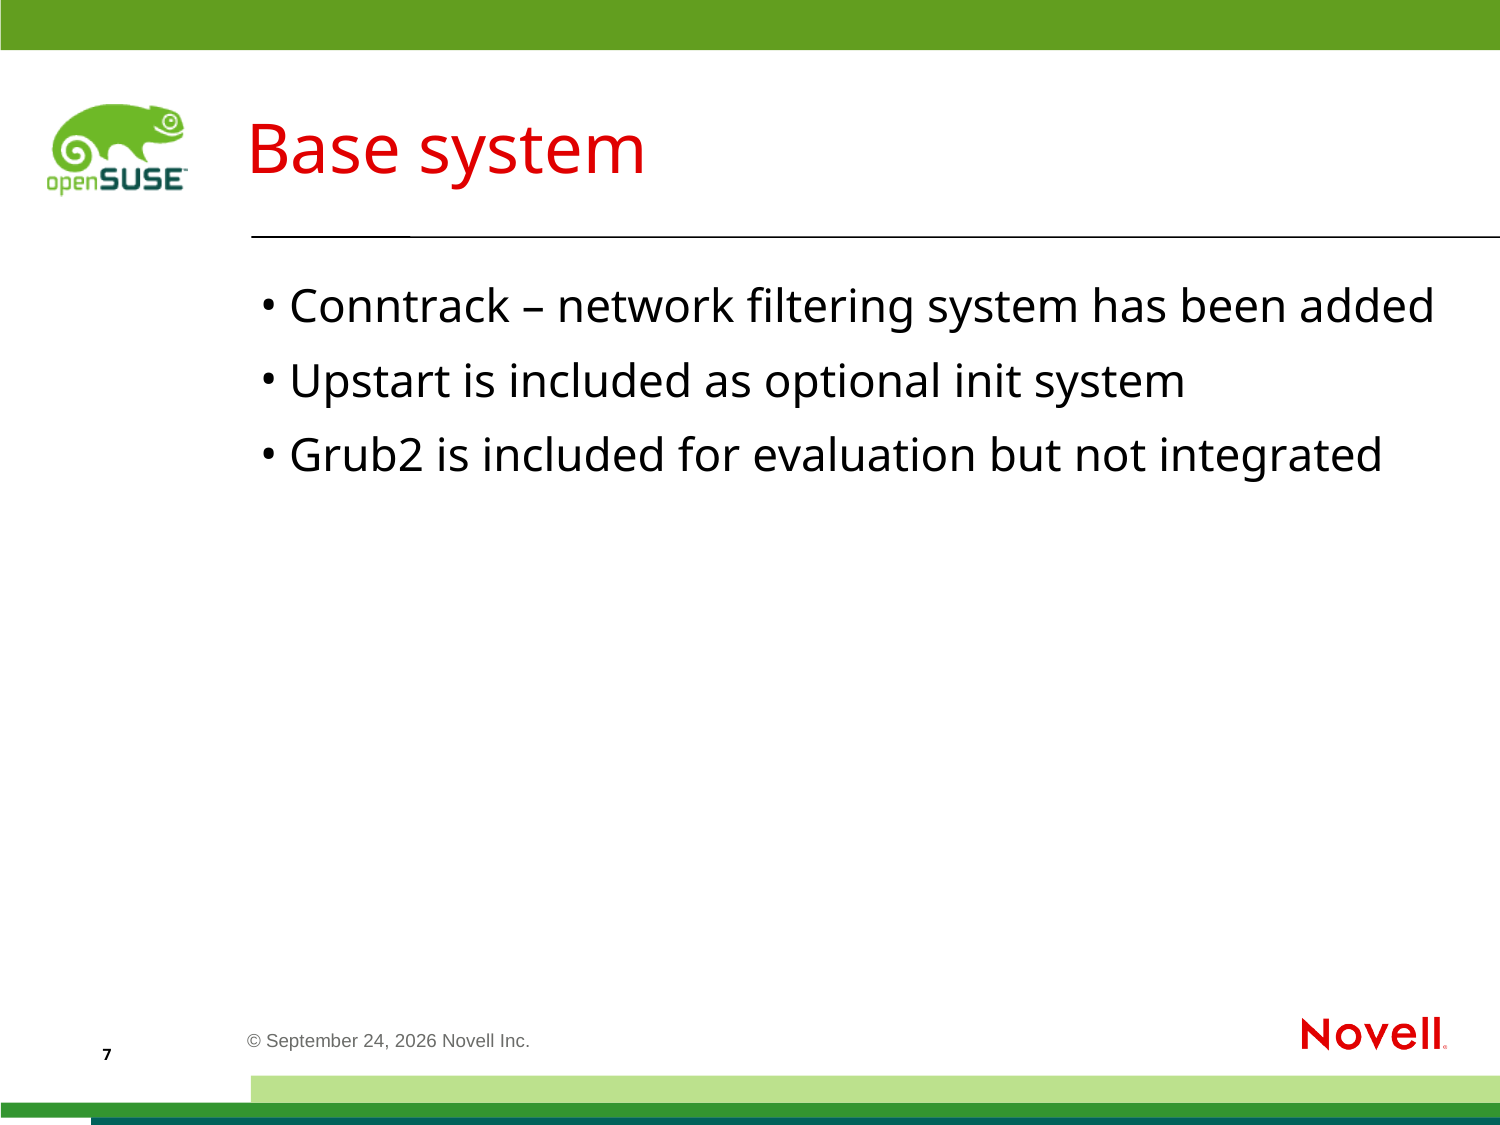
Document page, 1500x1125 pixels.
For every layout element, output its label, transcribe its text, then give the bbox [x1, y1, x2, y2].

title Base system [246, 60, 1409, 239]
picture [1295, 1026, 1453, 1056]
list Conntrack – network filtering system has been added Upstart is included as optional init system Grub2 is included for evaluation but not integrated [245, 267, 1458, 1026]
picture [47, 104, 188, 197]
